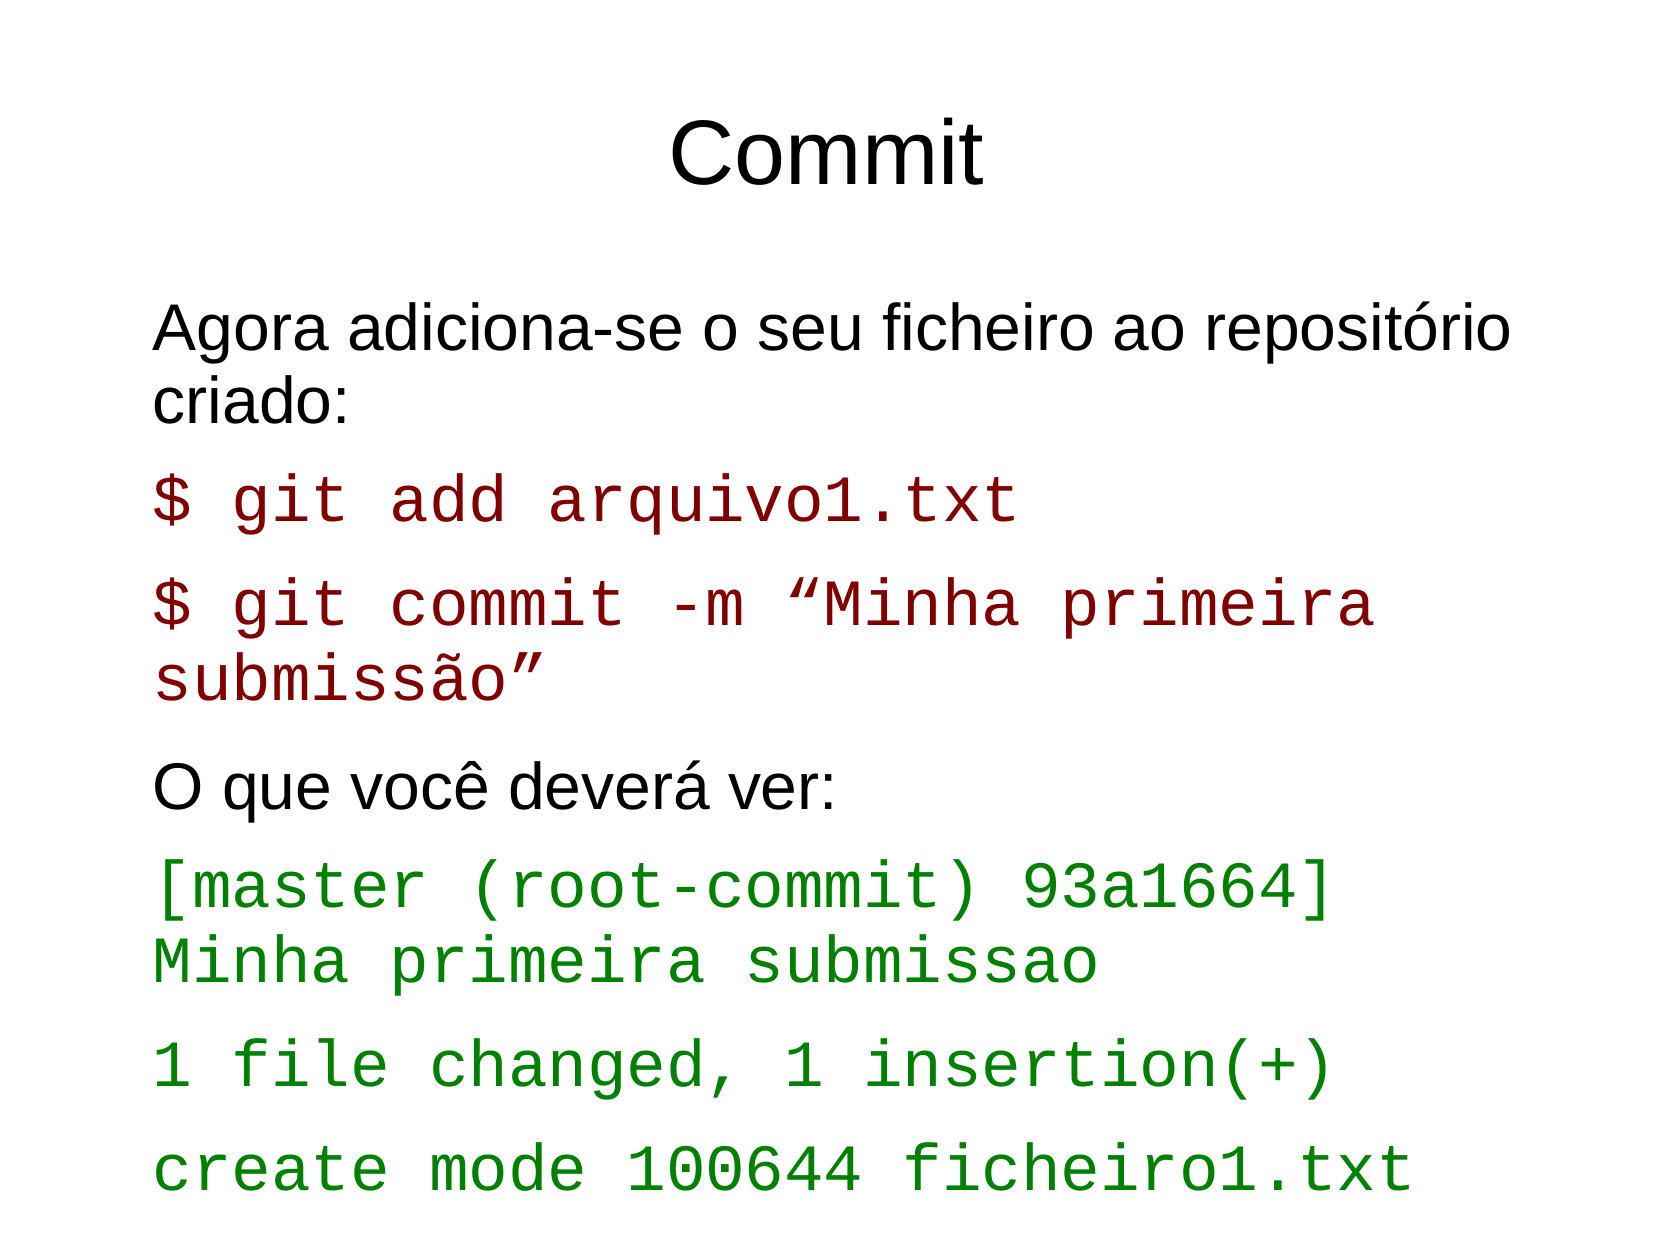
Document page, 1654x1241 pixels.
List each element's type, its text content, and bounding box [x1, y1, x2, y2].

title Commit [82, 49, 1571, 257]
list Agora adiciona-se o seu ficheiro ao repositório criado: $ git add arquivo1.txt $ git commit -m “Minha primeira submissão” O que você deverá ver: [master (root-commit) 93a1664] Minha primeira submissao 1 file changed, 1 insertion(+) create mode 100644 ficheiro1.txt [82, 290, 1538, 1217]
